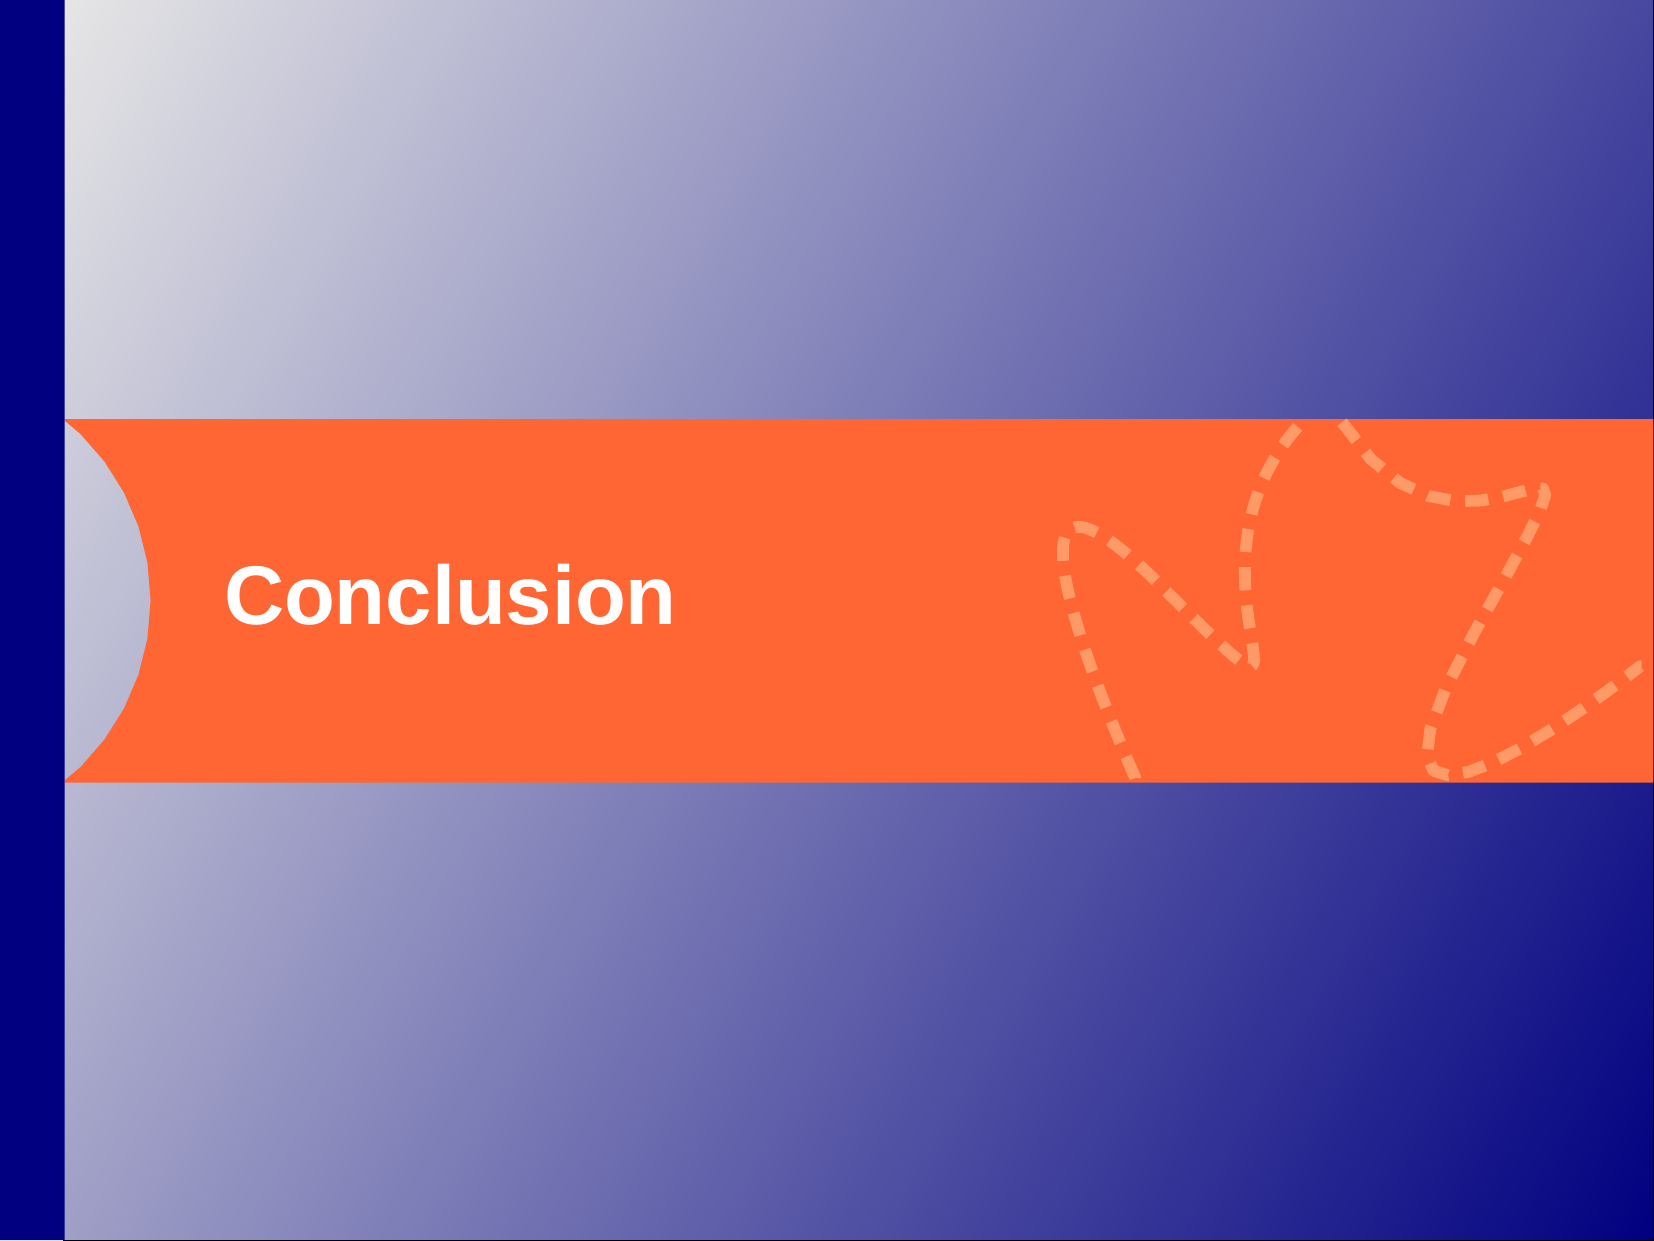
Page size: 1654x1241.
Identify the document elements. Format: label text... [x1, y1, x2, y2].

title Conclusion [224, 497, 1093, 704]
